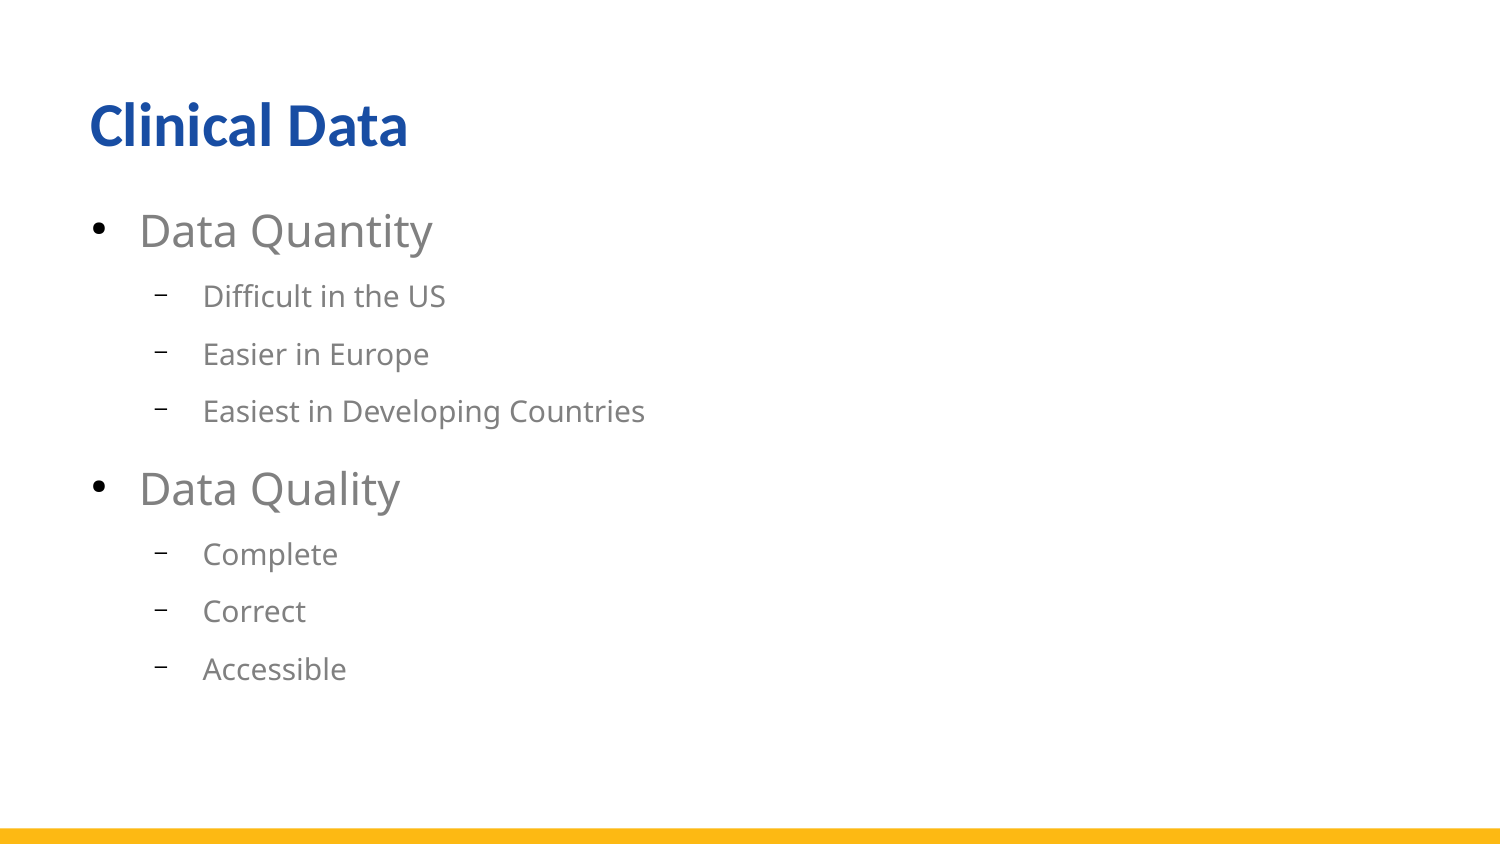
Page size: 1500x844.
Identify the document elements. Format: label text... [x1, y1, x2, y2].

list Data Quantity Difficult in the US Easier in Europe Easiest in Developing Countries Data Quality Complete Correct Accessible [75, 196, 1425, 687]
title Clinical Data [75, 0, 1425, 196]
